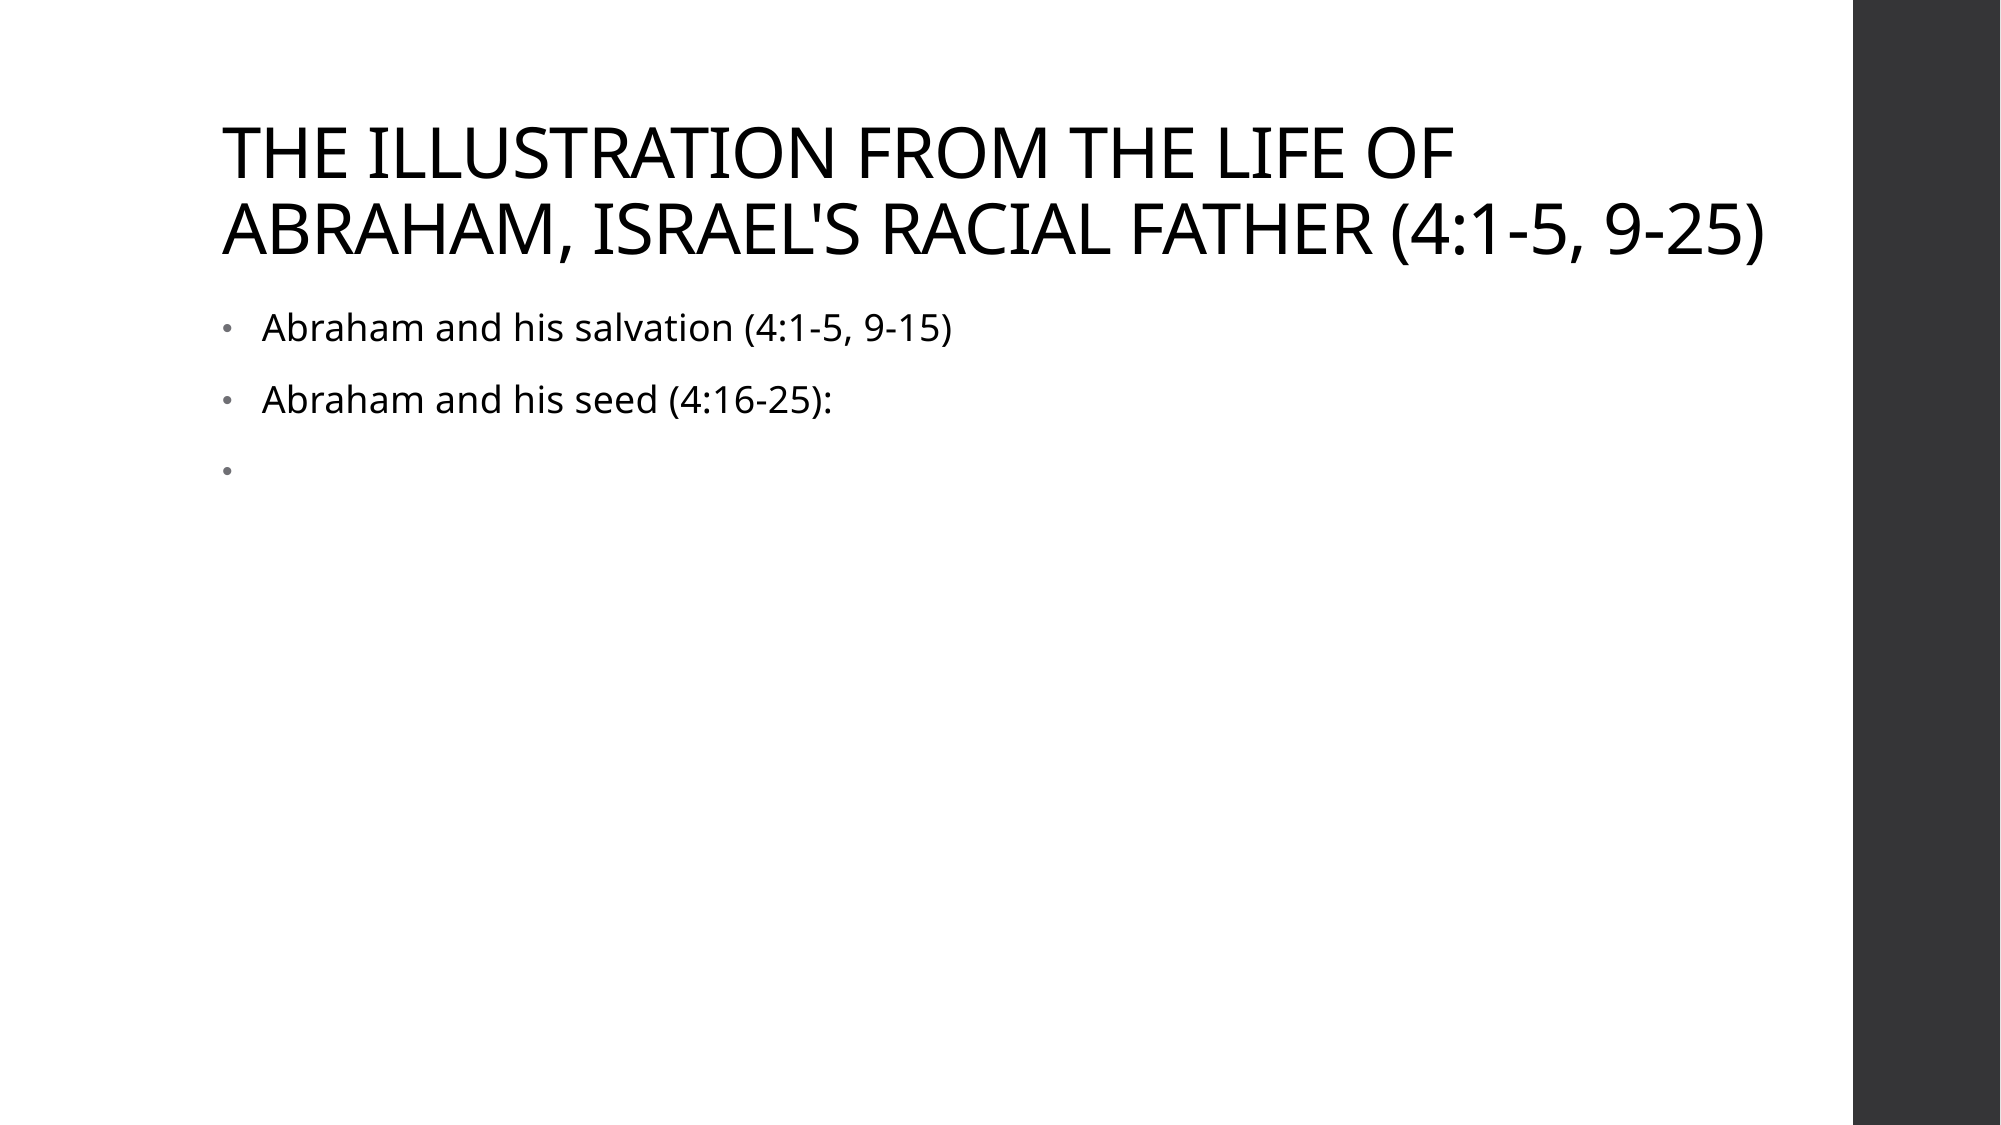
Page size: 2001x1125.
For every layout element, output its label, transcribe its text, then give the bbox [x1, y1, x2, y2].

title THE ILLUSTRATION FROM THE LIFE OF ABRAHAM, ISRAEL'S RACIAL FATHER (4:1-5, 9-25) [206, 60, 1797, 278]
list Abraham and his salvation (4:1-5, 9-15) Abraham and his seed (4:16-25): [206, 299, 1617, 1014]
